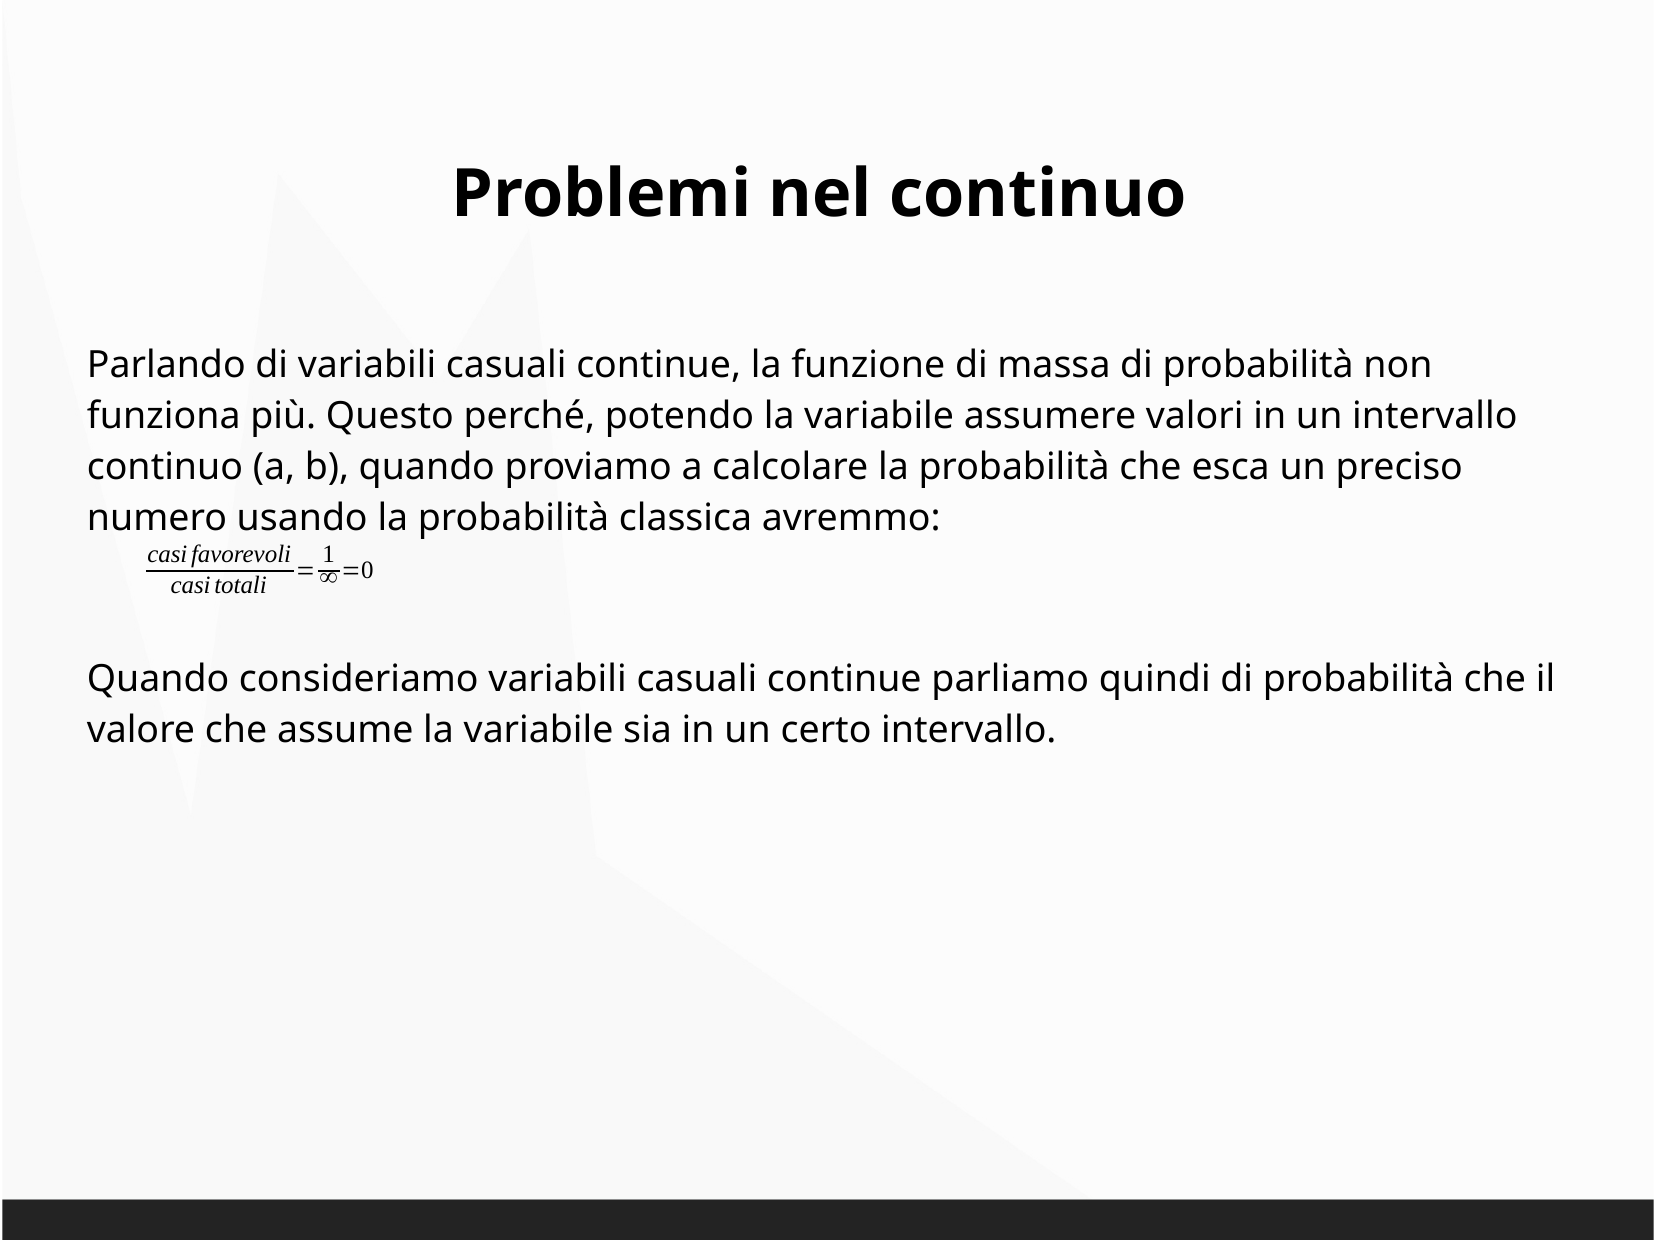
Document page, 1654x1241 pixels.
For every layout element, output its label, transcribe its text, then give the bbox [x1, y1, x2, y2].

picture [2, 0, 1654, 1241]
chart [144, 540, 376, 601]
title Problemi nel continuo [75, 118, 1564, 263]
list Parlando di variabili casuali continue, la funzione di massa di probabilità non funziona più. Questo perché, potendo la variabile assumere valori in un intervallo continuo (a, b), quando proviamo a calcolare la probabilità che esca un preciso numero usando la probabilità classica avremmo: Quando consideriamo variabili casuali continue parliamo quindi di probabilità che il valore che assume la variabile sia in un certo intervallo. [86, 337, 1576, 978]
